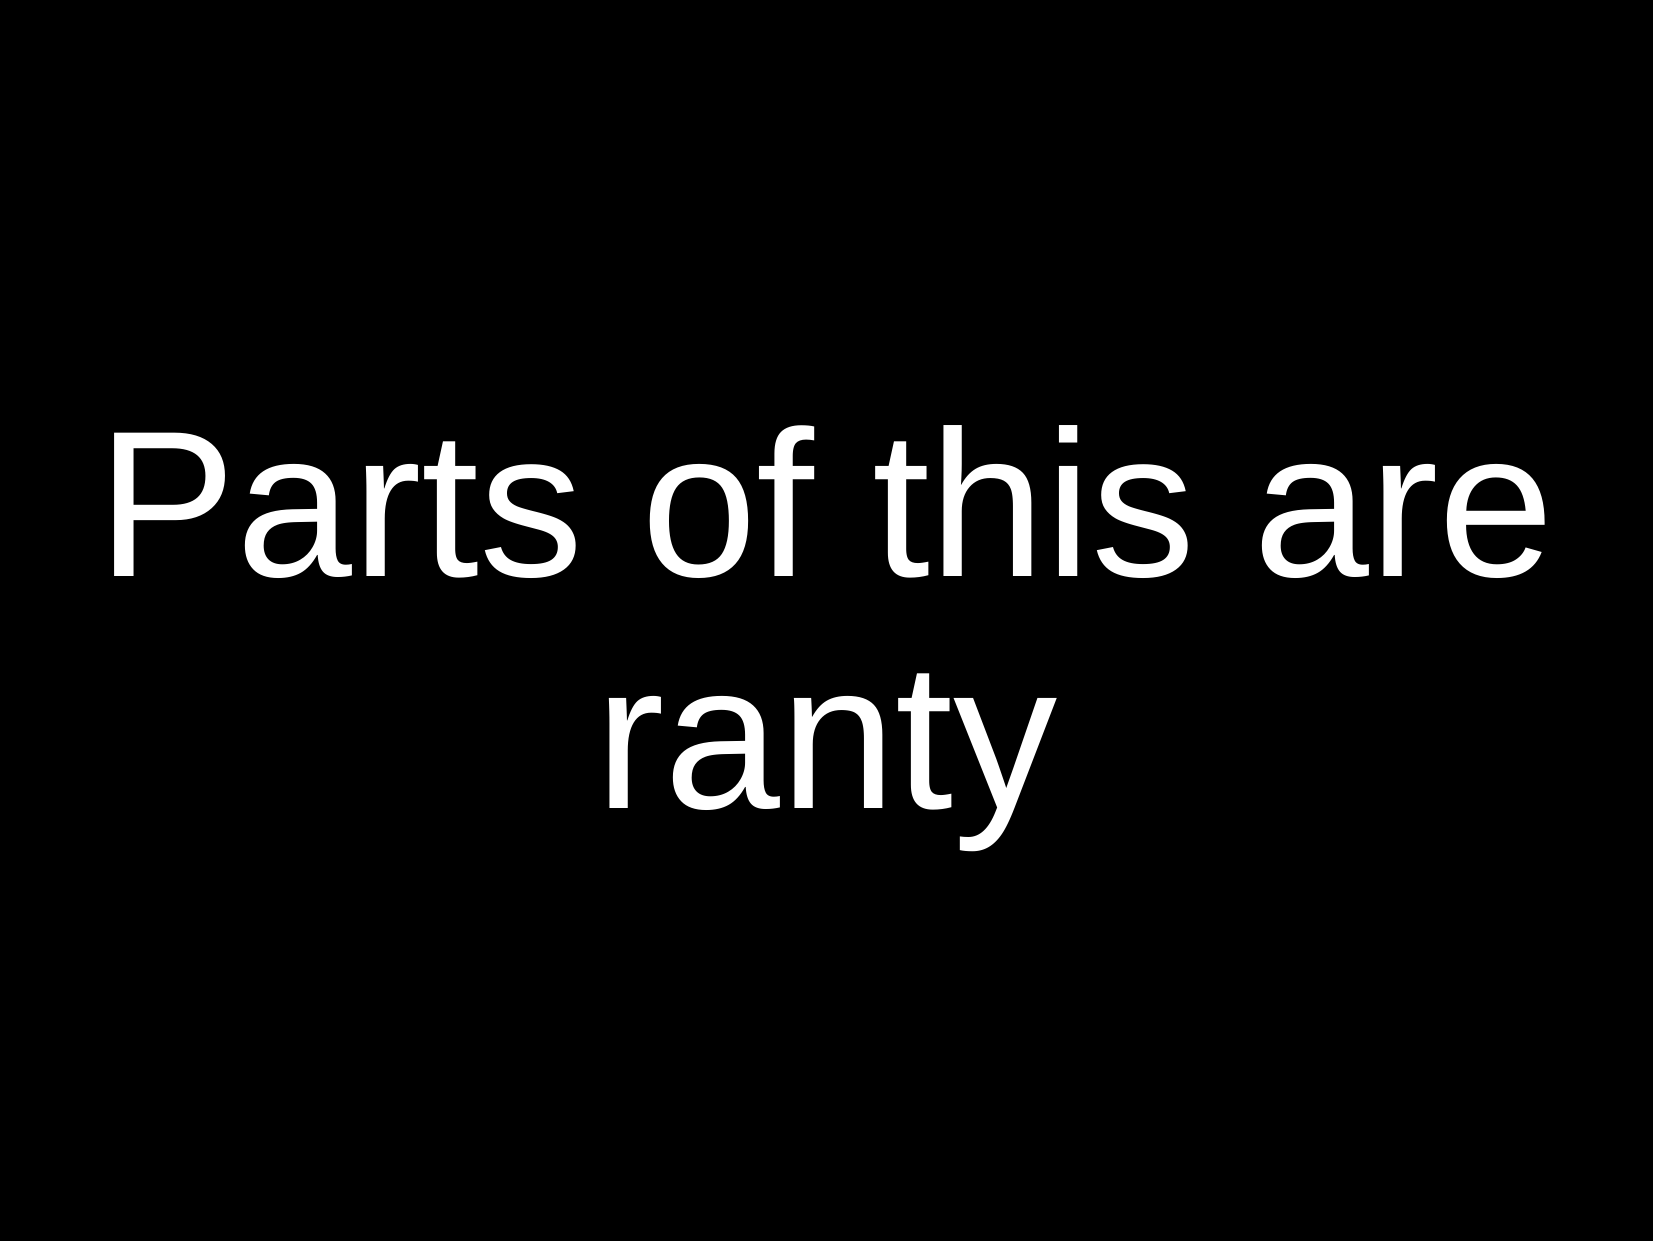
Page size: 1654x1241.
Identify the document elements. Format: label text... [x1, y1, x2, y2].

title Parts of this are ranty [82, 101, 1571, 1140]
